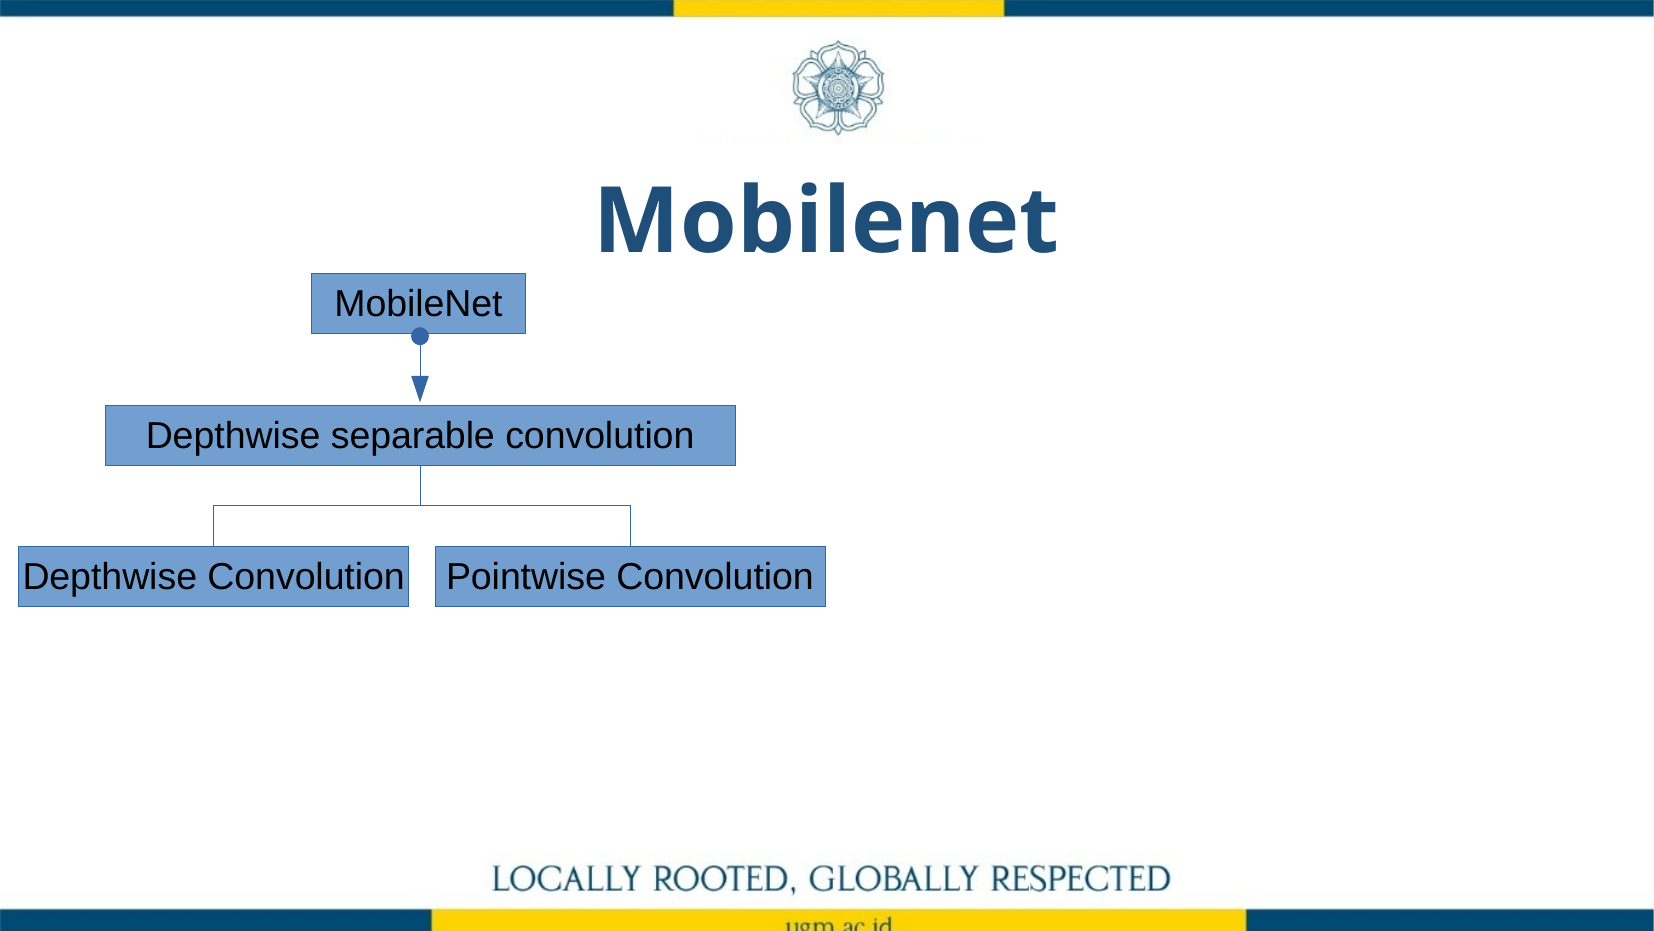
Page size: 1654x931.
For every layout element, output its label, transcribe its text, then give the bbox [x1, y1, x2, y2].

picture [0, 0, 1654, 931]
text_box Depthwise Convolution [18, 546, 409, 607]
text_box Depthwise separable convolution [105, 405, 736, 466]
text_box Pointwise Convolution [435, 546, 826, 607]
text_box MobileNet [311, 273, 526, 334]
title Mobilenet [113, 143, 1540, 302]
